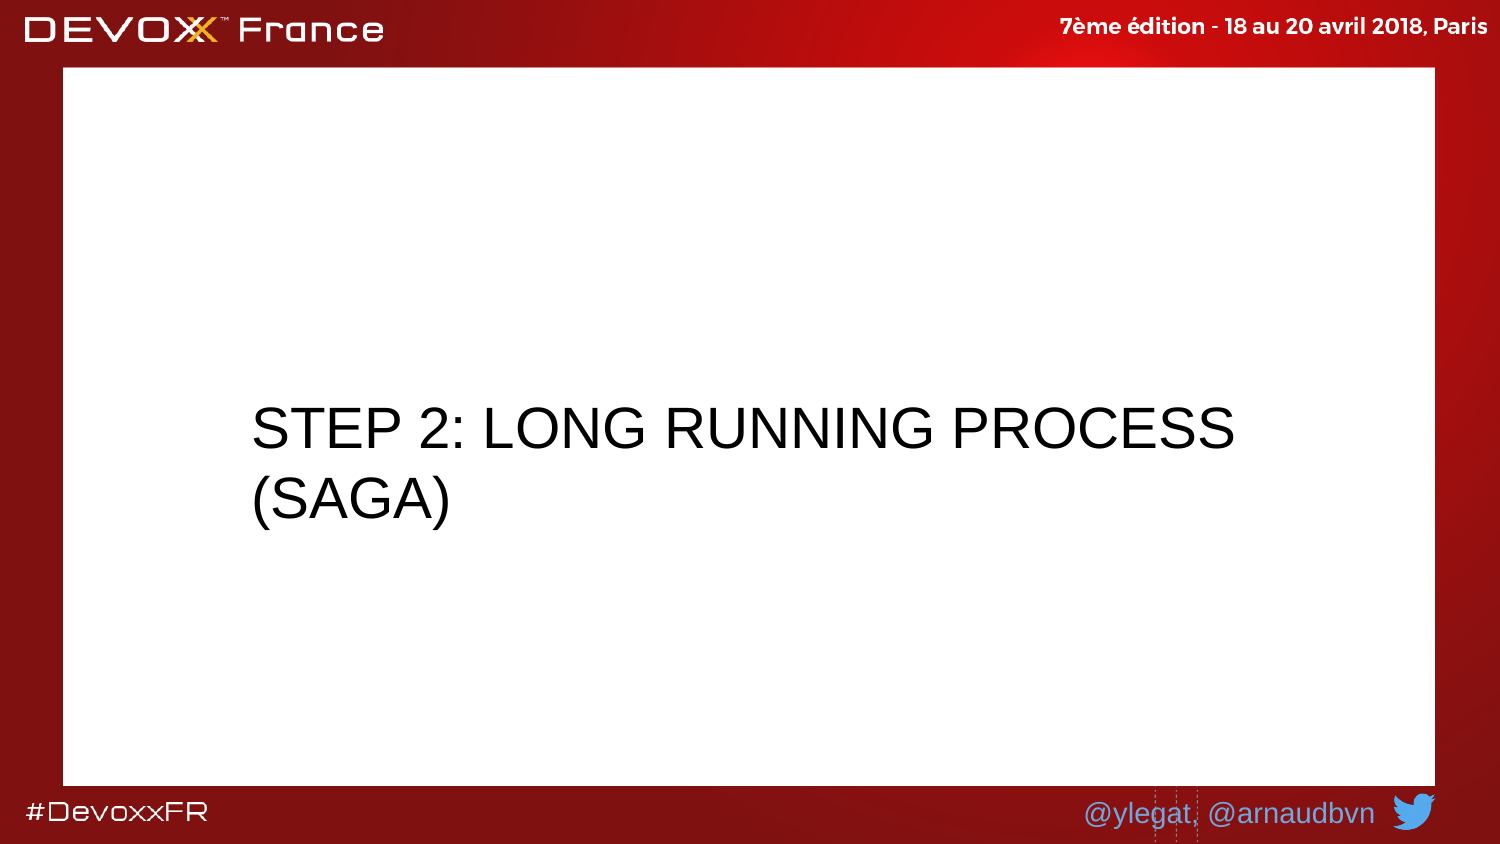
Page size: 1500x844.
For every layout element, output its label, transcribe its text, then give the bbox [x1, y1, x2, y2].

text_box @ylegat, @arnaudbvn [1068, 779, 1399, 844]
picture [0, 0, 1500, 844]
title STEP 2: LONG RUNNING PROCESS (SAGA) [236, 374, 1264, 469]
